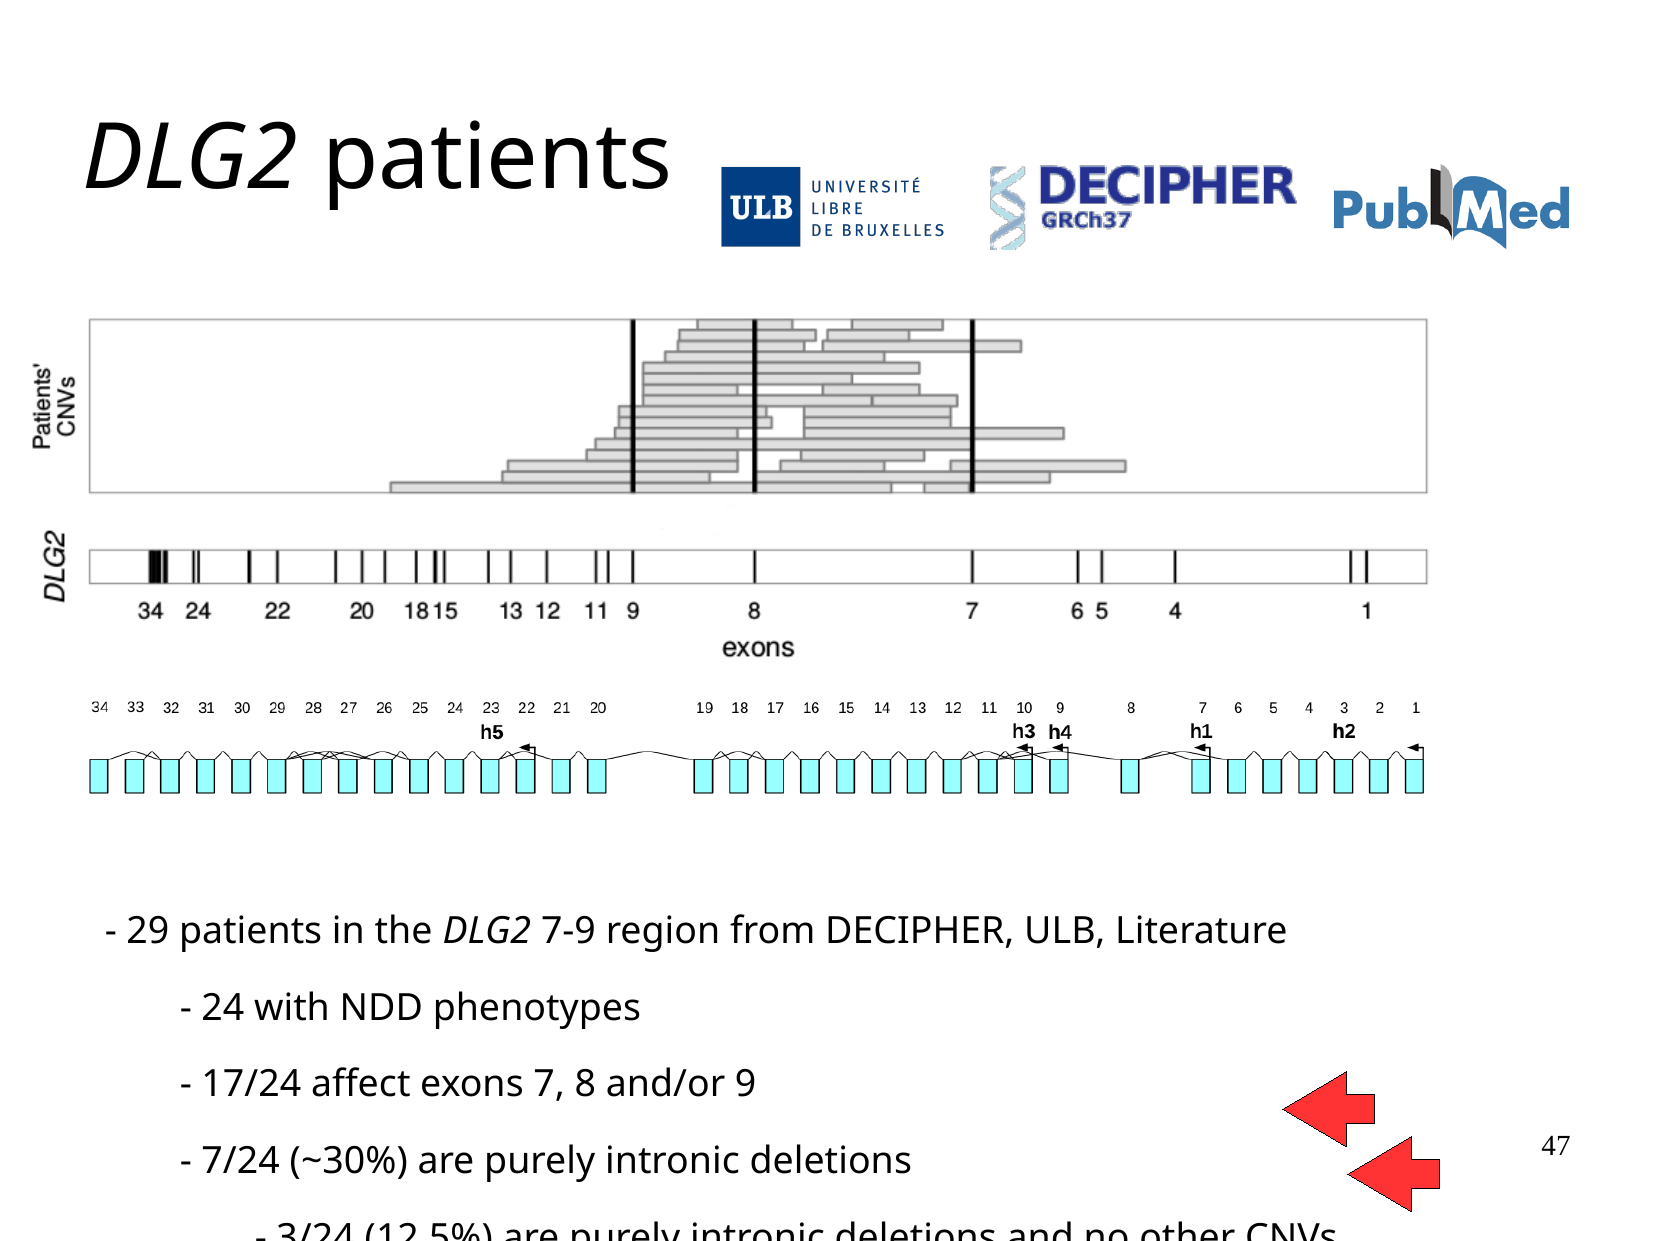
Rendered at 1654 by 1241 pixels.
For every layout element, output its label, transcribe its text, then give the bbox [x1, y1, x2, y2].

text_box - 29 patients in the DLG2 7-9 region from DECIPHER, ULB, Literature - 24 with NDD phenotypes - 17/24 affect exons 7, 8 and/or 9 - 7/24 (~30%) are purely intronic deletions - 3/24 (12.5%) are purely intronic deletions and no other CNVs [90, 870, 1292, 1207]
text_box [1282, 1071, 1375, 1147]
text_box [1347, 1136, 1440, 1212]
picture [989, 164, 1308, 250]
title DLG2 patients [82, 49, 1571, 257]
picture [17, 300, 1638, 850]
picture [719, 164, 947, 249]
picture [1334, 164, 1569, 249]
